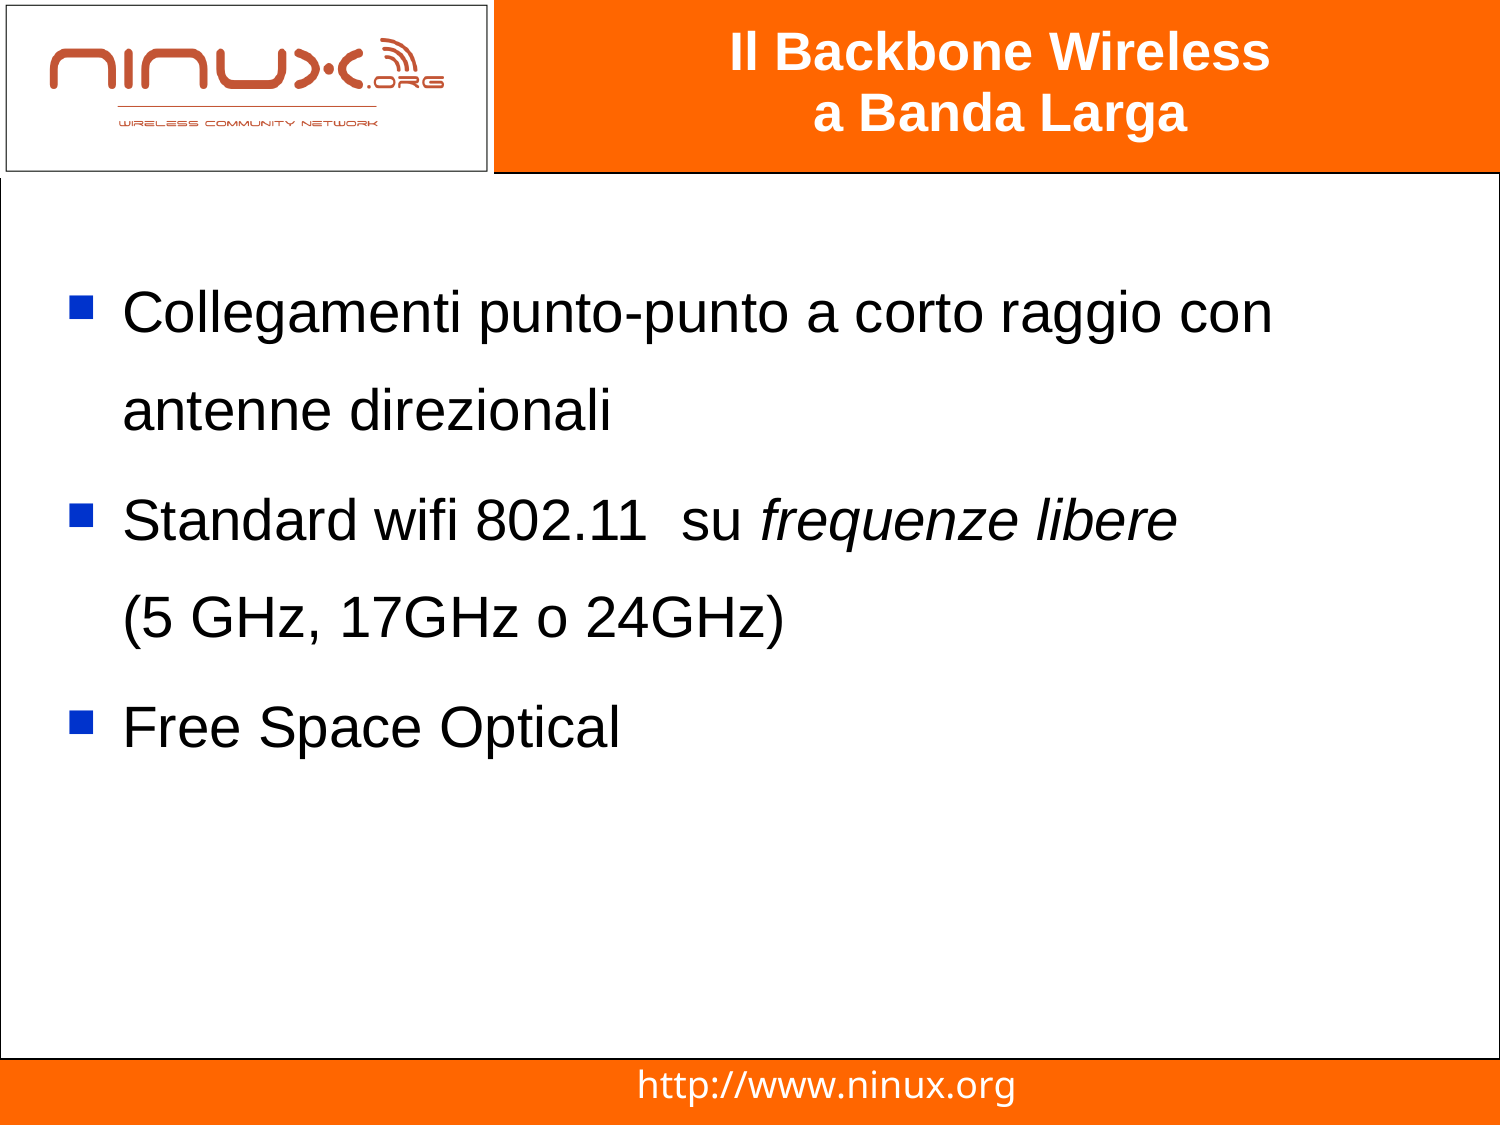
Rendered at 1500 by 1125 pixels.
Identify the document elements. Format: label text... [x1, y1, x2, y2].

title Il Backbone Wireless a Banda Larga [501, 0, 1500, 165]
text_box http://www.ninux.org [621, 1053, 1159, 1125]
picture [0, 0, 494, 178]
list Collegamenti punto-punto a corto raggio con antenne direzionali Standard wifi 802.11 su frequenze libere (5 GHz, 17GHz o 24GHz) Free Space Optical [50, 183, 1472, 1004]
